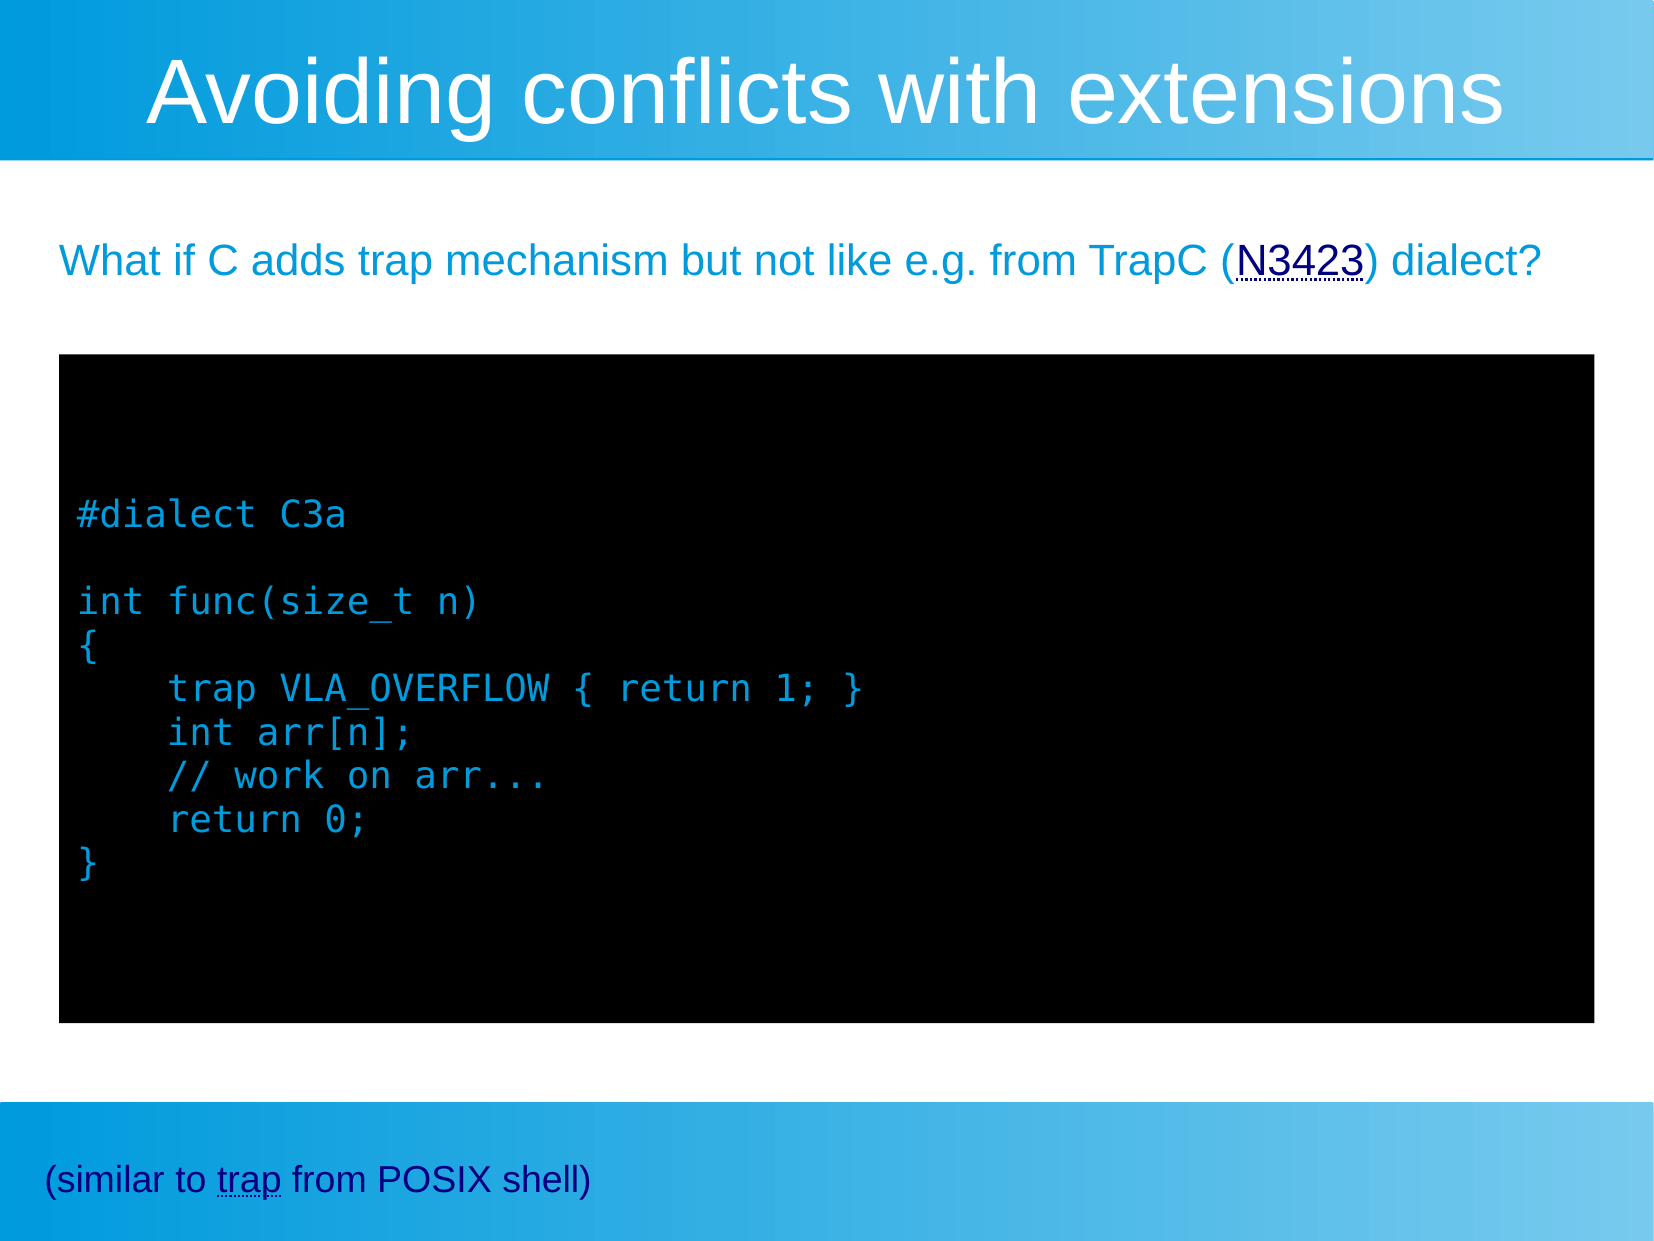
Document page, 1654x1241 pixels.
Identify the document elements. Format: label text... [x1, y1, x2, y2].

list What if C adds trap mechanism but not like e.g. from TrapC (N3423) dialect? [59, 236, 1595, 325]
text_box (similar to trap from POSIX shell) [29, 1151, 1034, 1211]
list #dialect C3a int func(size_t n) { trap VLA_OVERFLOW { return 1; } int arr[n]; // work on arr... return 0; } [59, 354, 1595, 1024]
title Avoiding conflicts with extensions [59, 39, 1595, 144]
